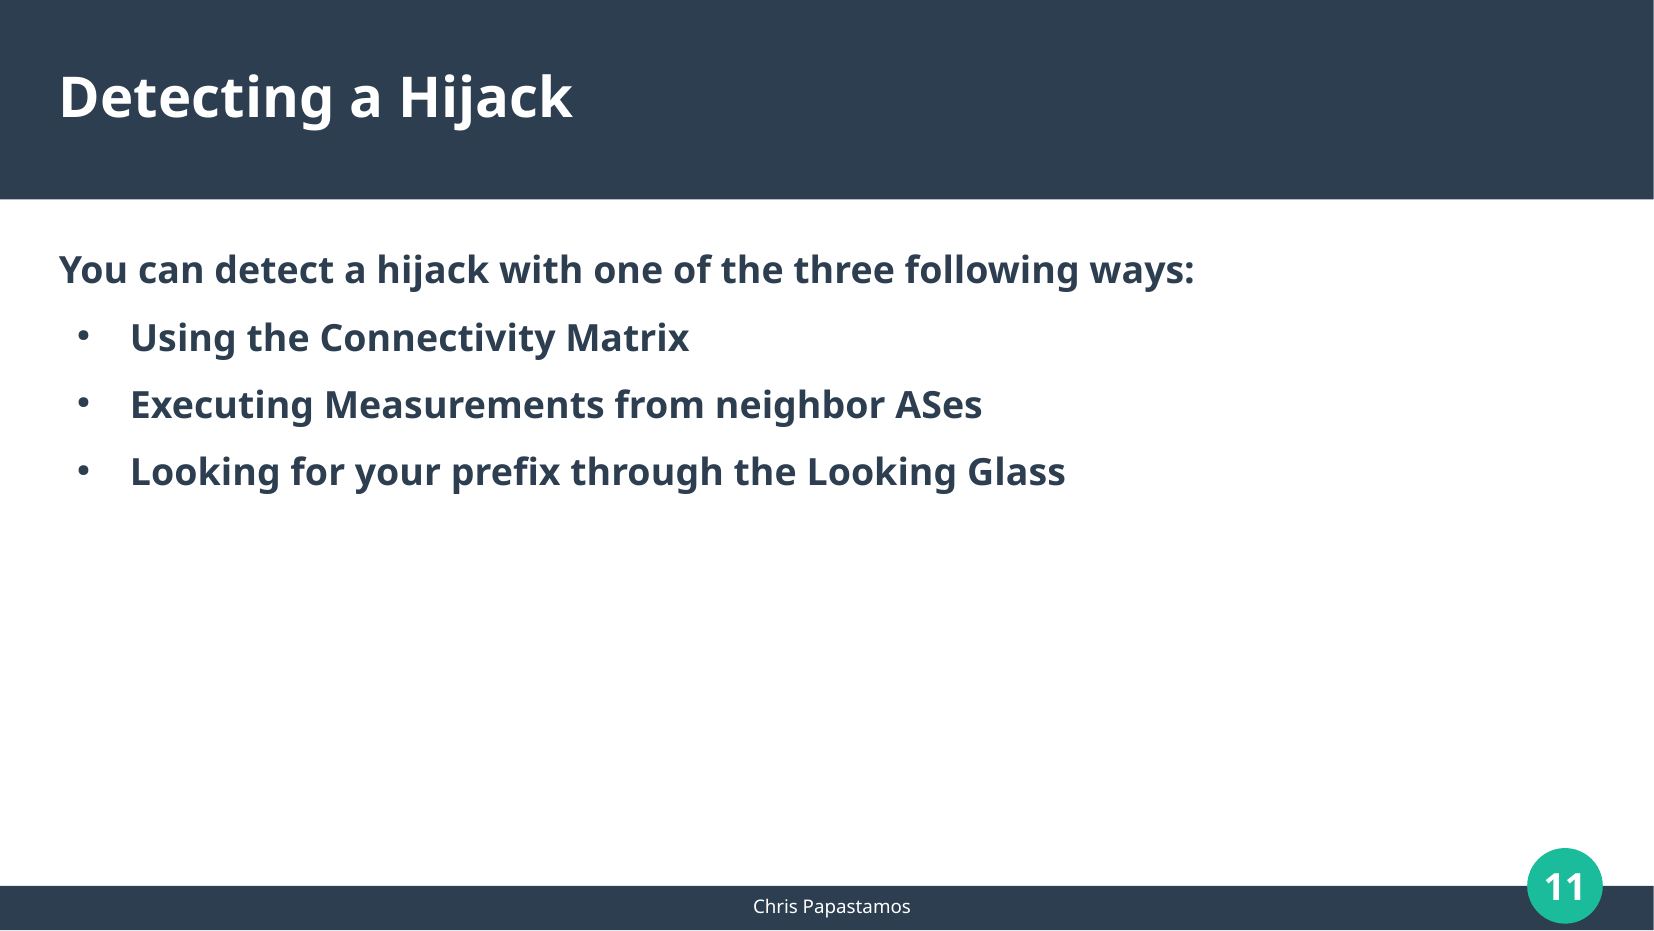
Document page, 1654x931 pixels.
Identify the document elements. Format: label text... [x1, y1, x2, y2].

title Detecting a Hijack [59, 37, 1595, 156]
list You can detect a hijack with one of the three following ways: Using the Connectivity Matrix Executing Measurements from neighbor ASes Looking for your prefix through the Looking Glass [59, 243, 1595, 864]
text_box Chris Papastamos [638, 888, 1026, 926]
